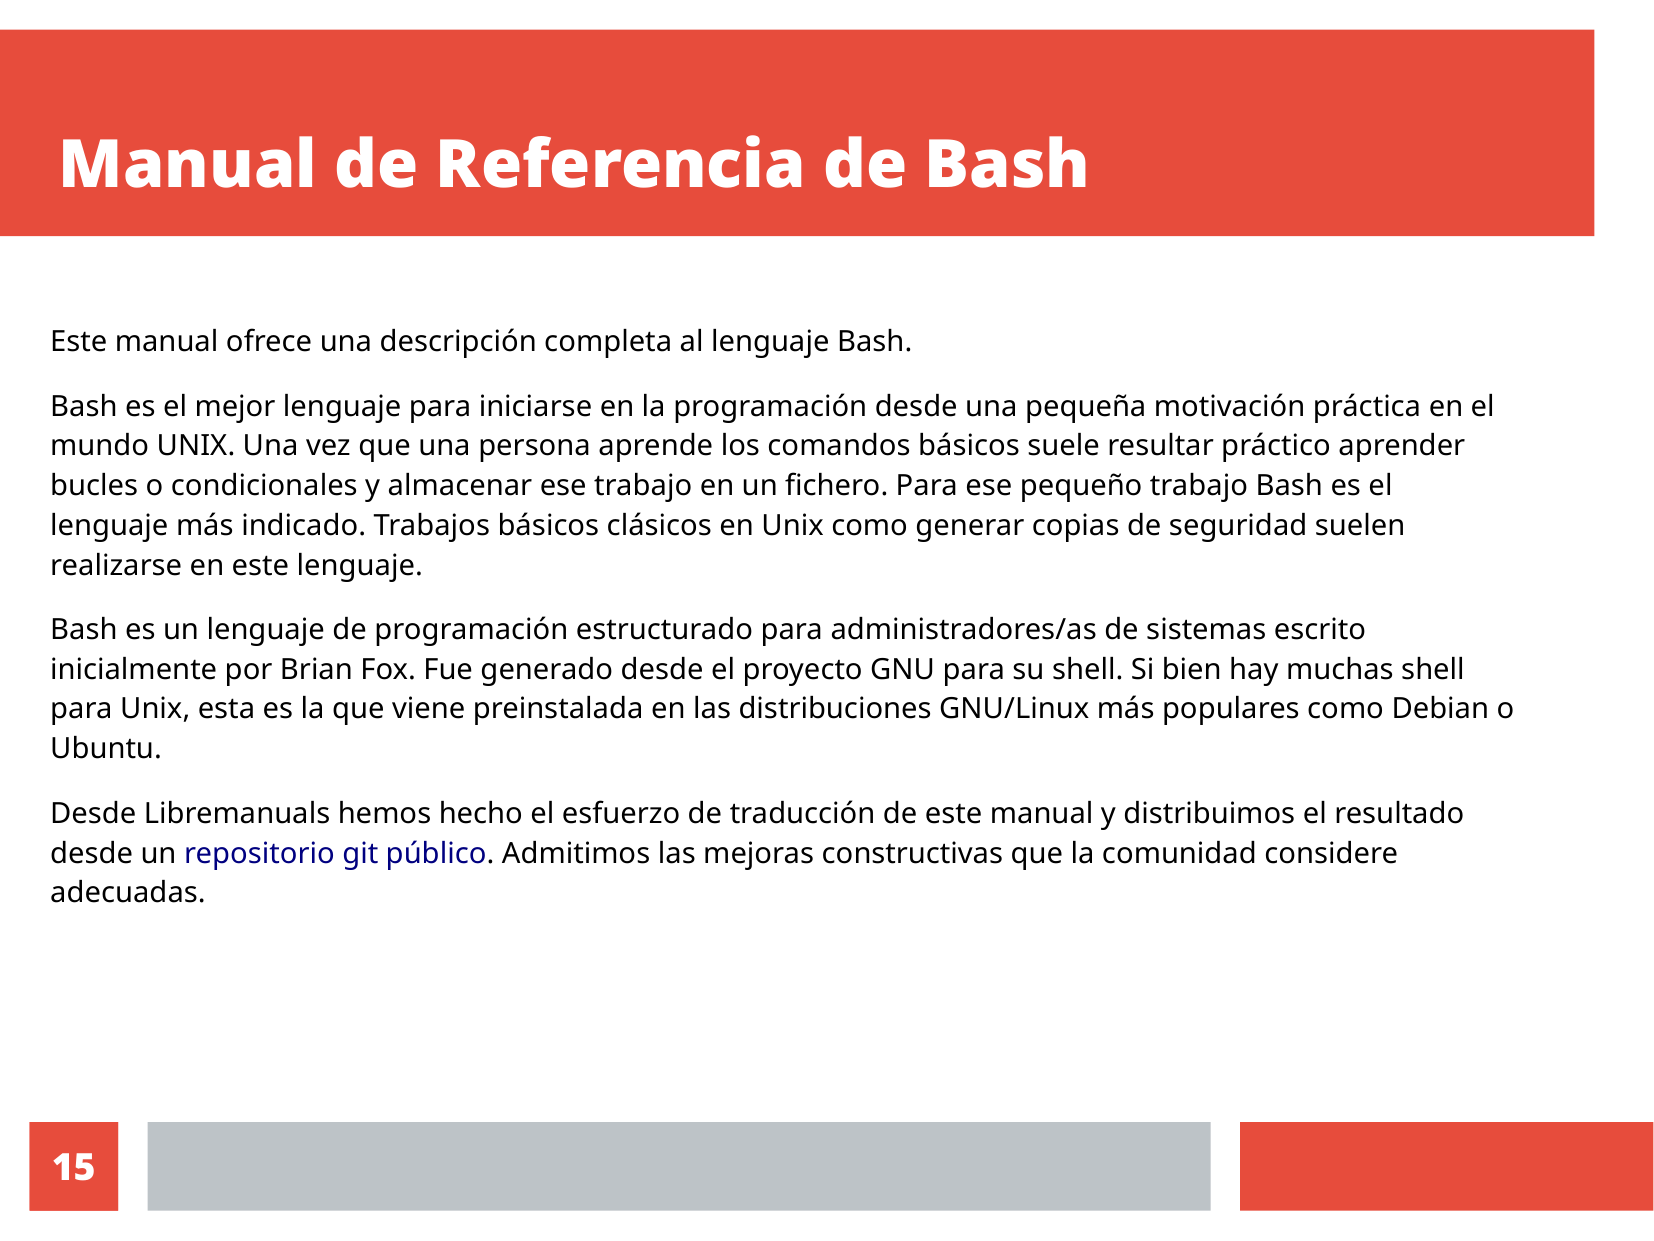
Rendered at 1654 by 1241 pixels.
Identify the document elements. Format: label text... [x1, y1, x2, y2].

text_box Este manual ofrece una descripción completa al lenguaje Bash. Bash es el mejor lenguaje para iniciarse en la programación desde una pequeña motivación práctica en el mundo UNIX. Una vez que una persona aprende los comandos básicos suele resultar práctico aprender bucles o condicionales y almacenar ese trabajo en un fichero. Para ese pequeño trabajo Bash es el lenguaje más indicado. Trabajos básicos clásicos en Unix como generar copias de seguridad suelen realizarse en este lenguaje. Bash es un lenguaje de programación estructurado para administradores/as de sistemas escrito inicialmente por Brian Fox. Fue generado desde el proyecto GNU para su shell. Si bien hay muchas shell para Unix, esta es la que viene preinstalada en las distribuciones GNU/Linux más populares como Debian o Ubuntu. Desde Libremanuals hemos hecho el esfuerzo de traducción de este manual y distribuimos el resultado desde un repositorio git público. Admitimos las mejoras constructivas que la comunidad considere adecuadas. [35, 312, 1535, 897]
title Manual de Referencia de Bash [59, 59, 1595, 207]
